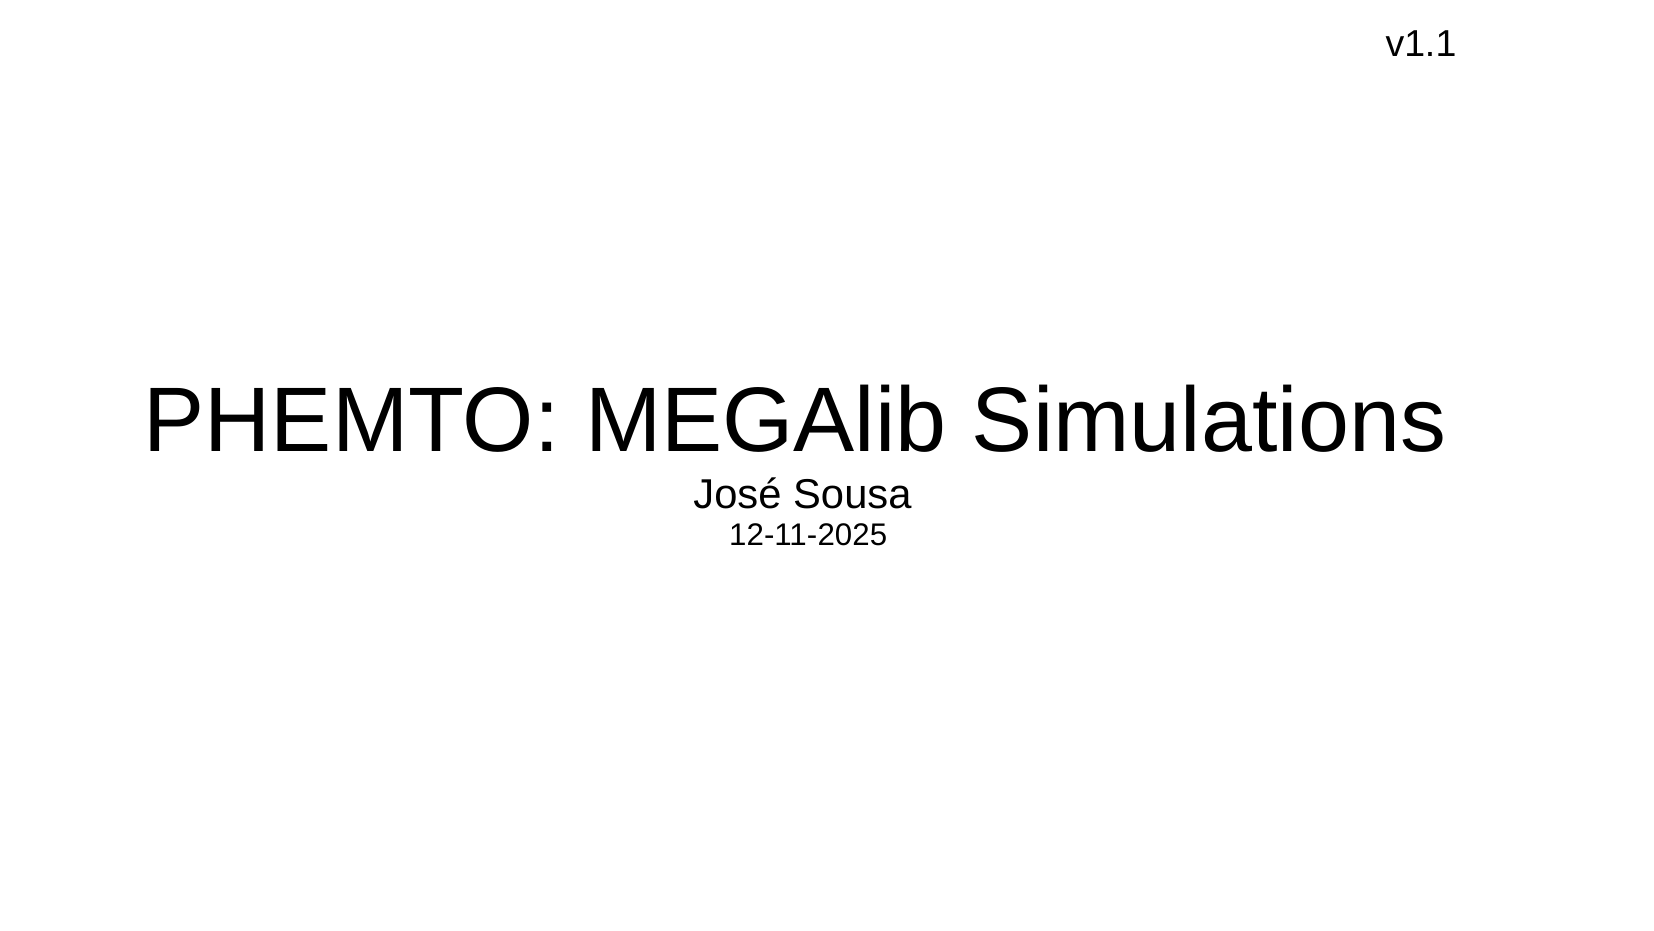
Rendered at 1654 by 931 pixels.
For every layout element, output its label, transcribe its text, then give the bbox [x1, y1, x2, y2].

title PHEMTO: MEGAlib Simulations José Sousa 12-11-2025 [64, 368, 1553, 552]
text_box v1.1 [1370, 15, 1626, 76]
